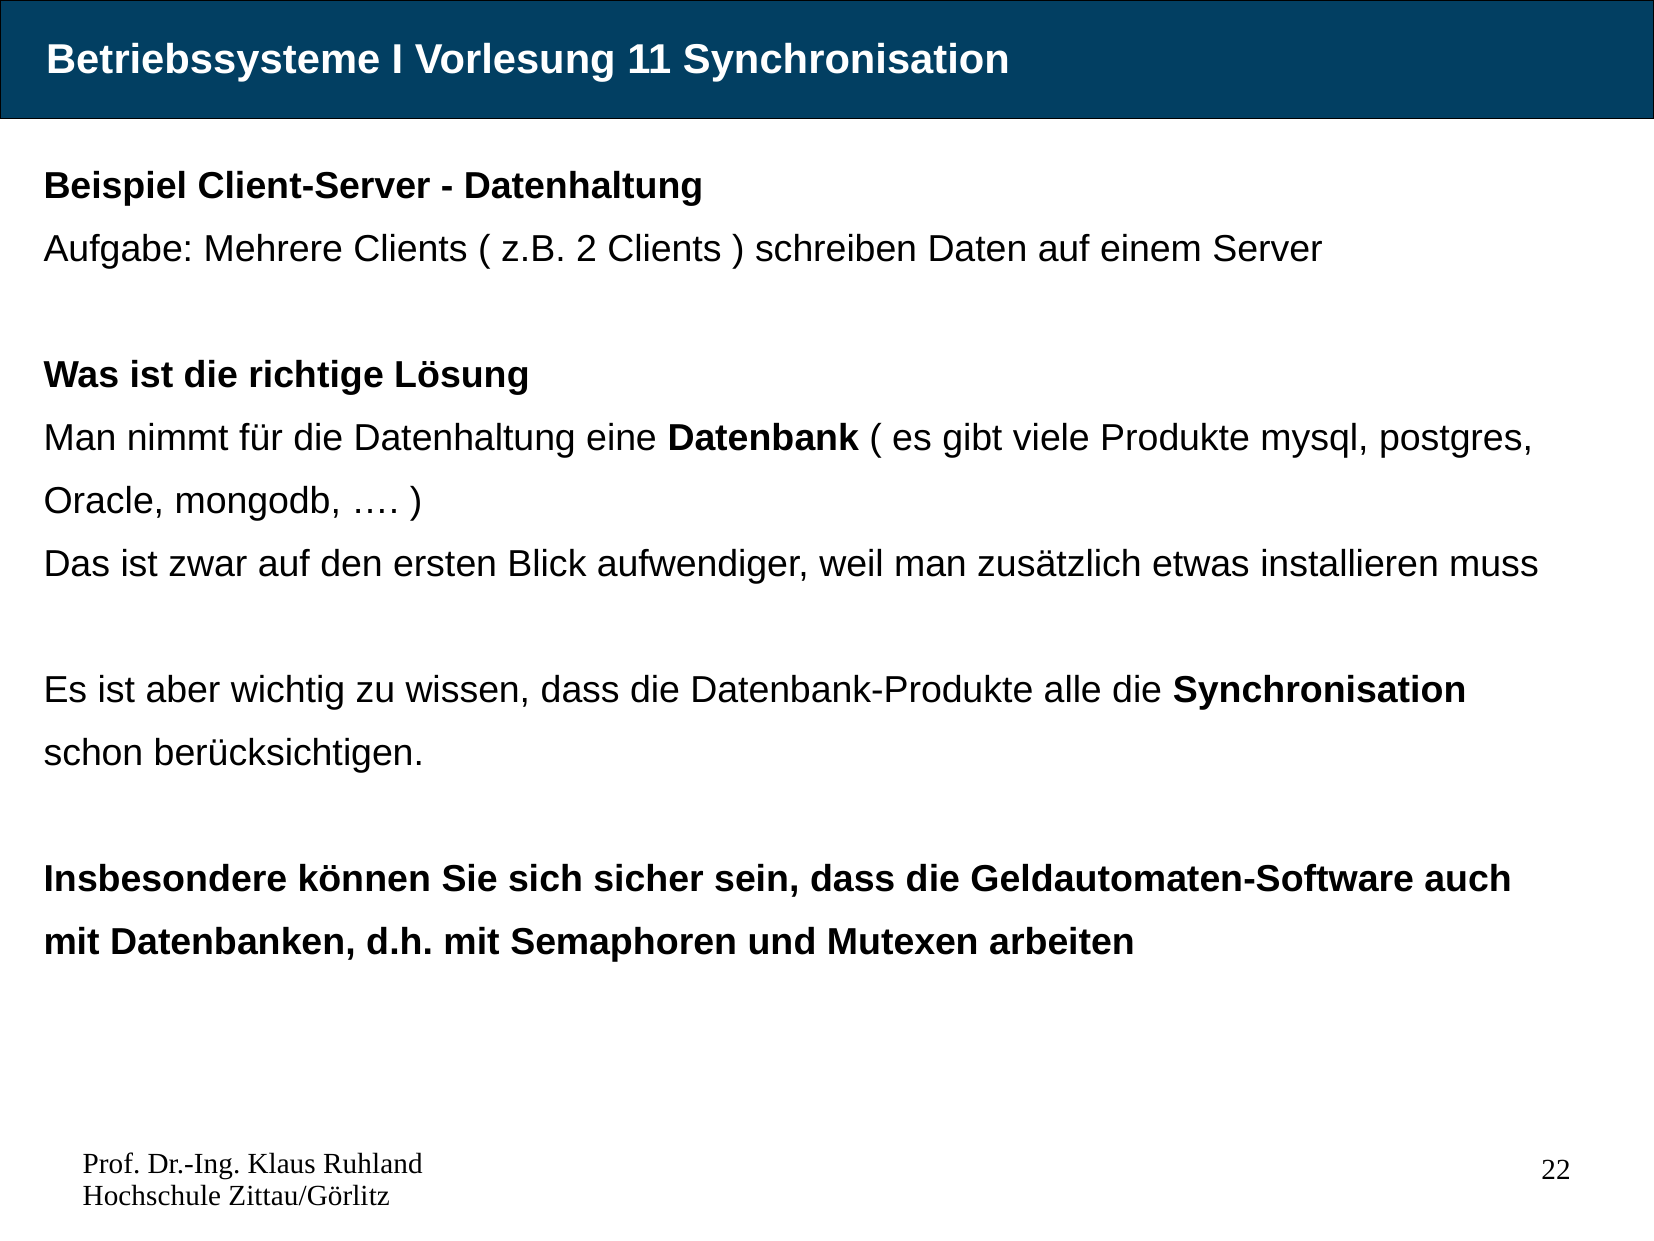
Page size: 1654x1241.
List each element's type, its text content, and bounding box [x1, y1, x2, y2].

text_box Beispiel Client-Server - Datenhaltung Aufgabe: Mehrere Clients ( z.B. 2 Clients ) schreiben Daten auf einem Server Was ist die richtige Lösung Man nimmt für die Datenhaltung eine Datenbank ( es gibt viele Produkte mysql, postgres, Oracle, mongodb, …. ) Das ist zwar auf den ersten Blick aufwendiger, weil man zusätzlich etwas installieren muss Es ist aber wichtig zu wissen, dass die Datenbank-Produkte alle die Synchronisation schon berücksichtigen. Insbesondere können Sie sich sicher sein, dass die Geldautomaten-Software auch mit Datenbanken, d.h. mit Semaphoren und Mutexen arbeiten [28, 136, 1565, 1213]
